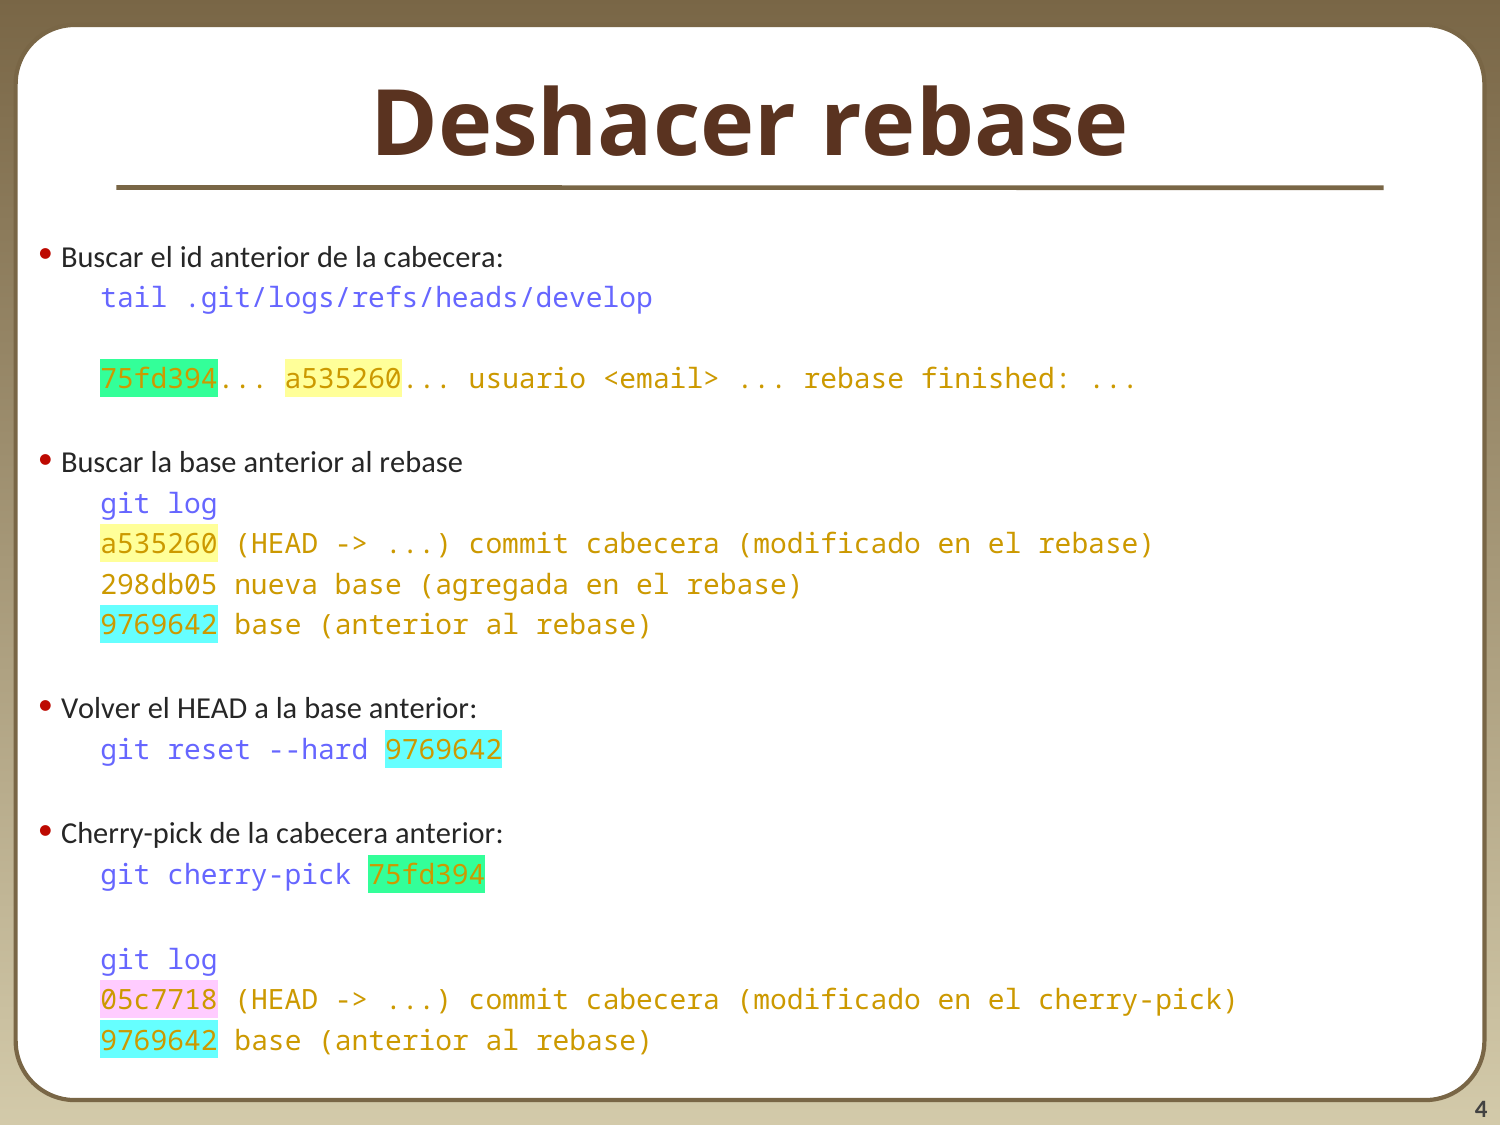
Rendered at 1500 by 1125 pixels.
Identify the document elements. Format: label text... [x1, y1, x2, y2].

list Buscar el id anterior de la cabecera: tail .git/logs/refs/heads/develop 75fd394... a535260... usuario <email> ... rebase finished: ... Buscar la base anterior al rebase git log a535260 (HEAD -> ...) commit cabecera (modificado en el rebase) 298db05 nueva base (agregada en el rebase) 9769642 base (anterior al rebase) Volver el HEAD a la base anterior: git reset --hard 9769642 Cherry-pick de la cabecera anterior: git cherry-pick 75fd394 git log 05c7718 (HEAD -> ...) commit cabecera (modificado en el cherry-pick) 9769642 base (anterior al rebase) [0, 212, 1500, 1066]
title Deshacer rebase [0, 24, 1500, 212]
